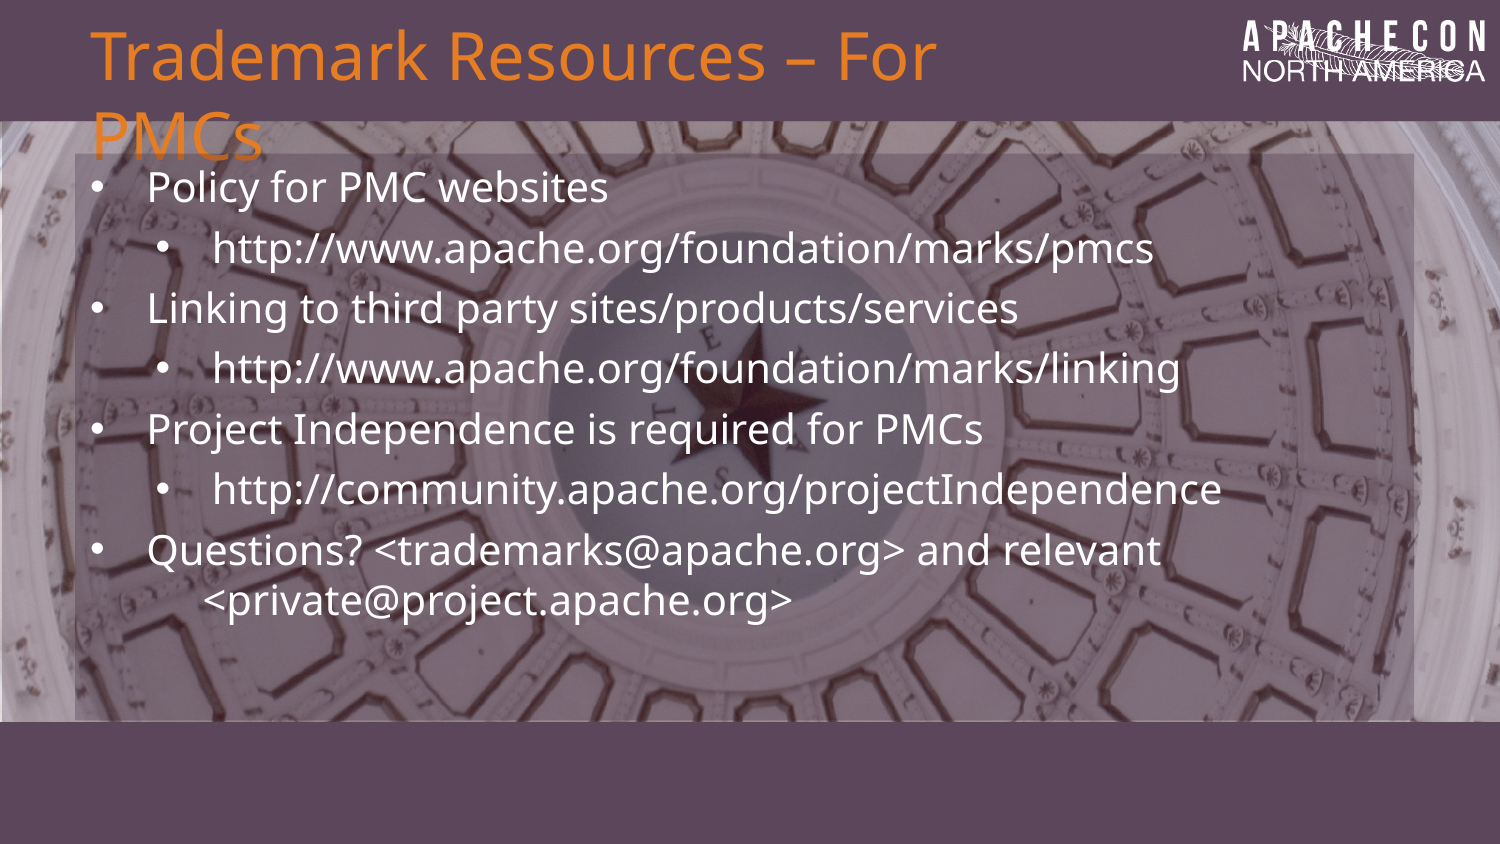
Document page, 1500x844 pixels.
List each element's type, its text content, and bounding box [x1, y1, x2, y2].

text_box Policy for PMC websites http://www.apache.org/foundation/marks/pmcs Linking to third party sites/products/services http://www.apache.org/foundation/marks/linking Project Independence is required for PMCs http://community.apache.org/projectIndependence Questions? <trademarks@apache.org> and relevant <private@project.apache.org> [75, 153, 1415, 721]
text_box Trademark Resources – For PMCs [75, 6, 1116, 107]
picture [0, 0, 1500, 844]
